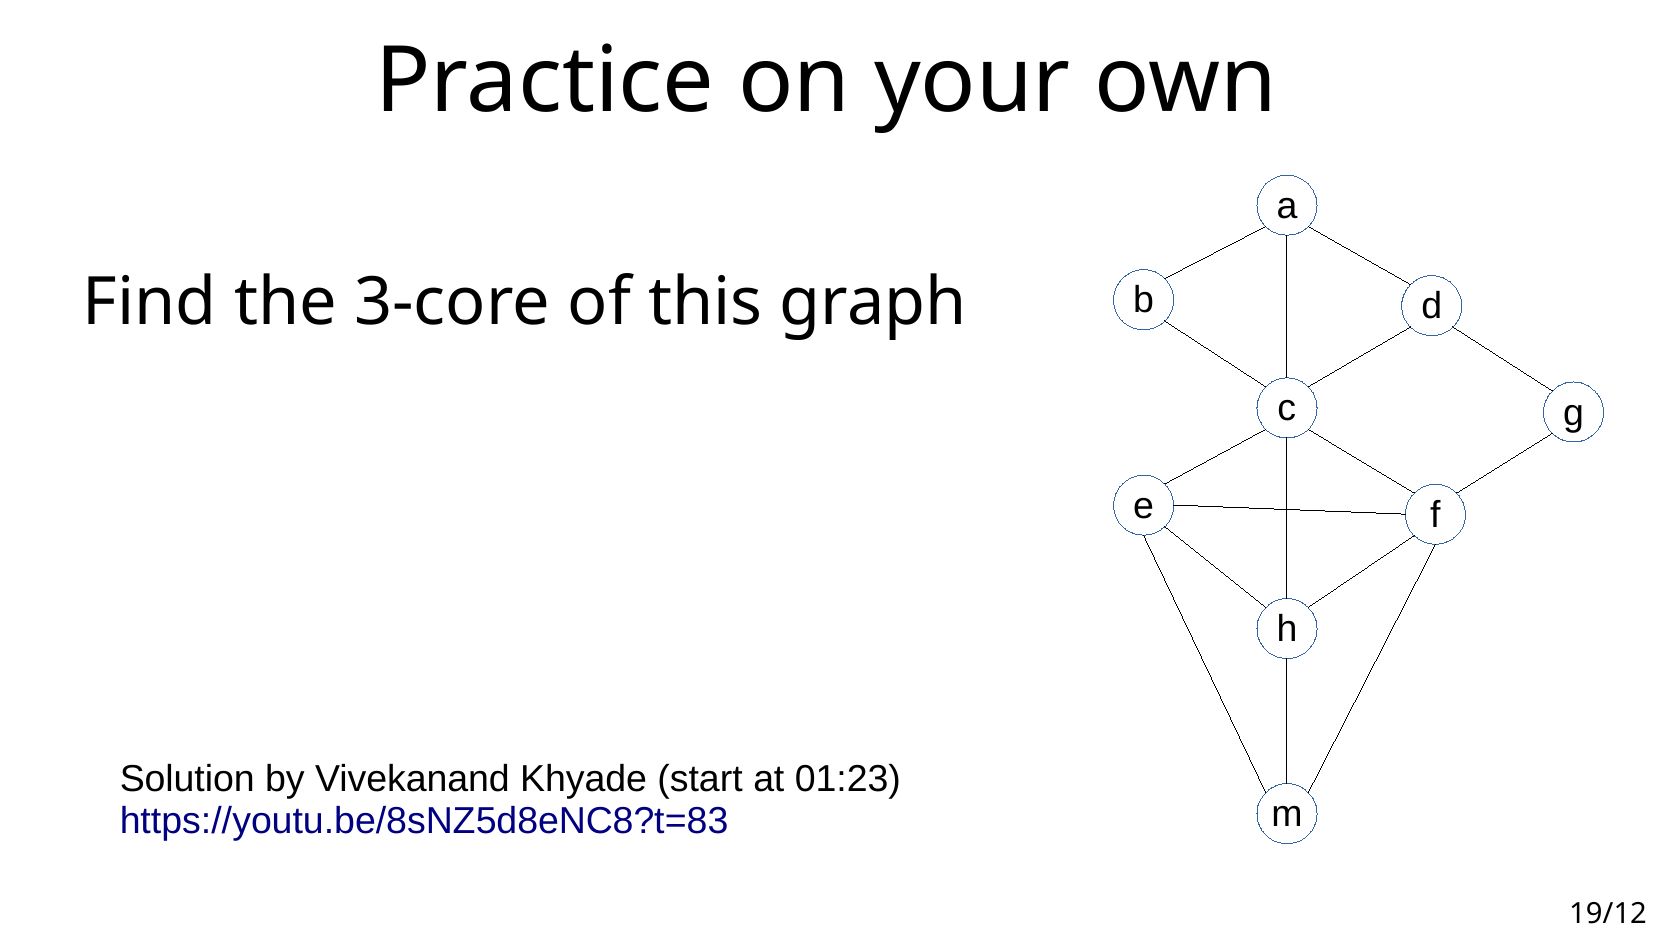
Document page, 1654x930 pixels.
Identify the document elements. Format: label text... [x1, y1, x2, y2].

text_box m [1256, 783, 1318, 844]
list Find the 3-core of this graph [82, 252, 1021, 793]
text_box h [1256, 598, 1318, 659]
text_box e [1113, 475, 1174, 536]
text_box d [1401, 275, 1462, 336]
text_box c [1256, 377, 1318, 438]
text_box g [1543, 381, 1604, 442]
text_box f [1405, 484, 1466, 545]
text_box Solution by Vivekanand Khyade (start at 01:23) https://youtu.be/8sNZ5d8eNC8?t=83 [105, 750, 1051, 897]
text_box a [1256, 175, 1318, 236]
title Practice on your own [82, 1, 1571, 151]
text_box b [1113, 269, 1174, 330]
